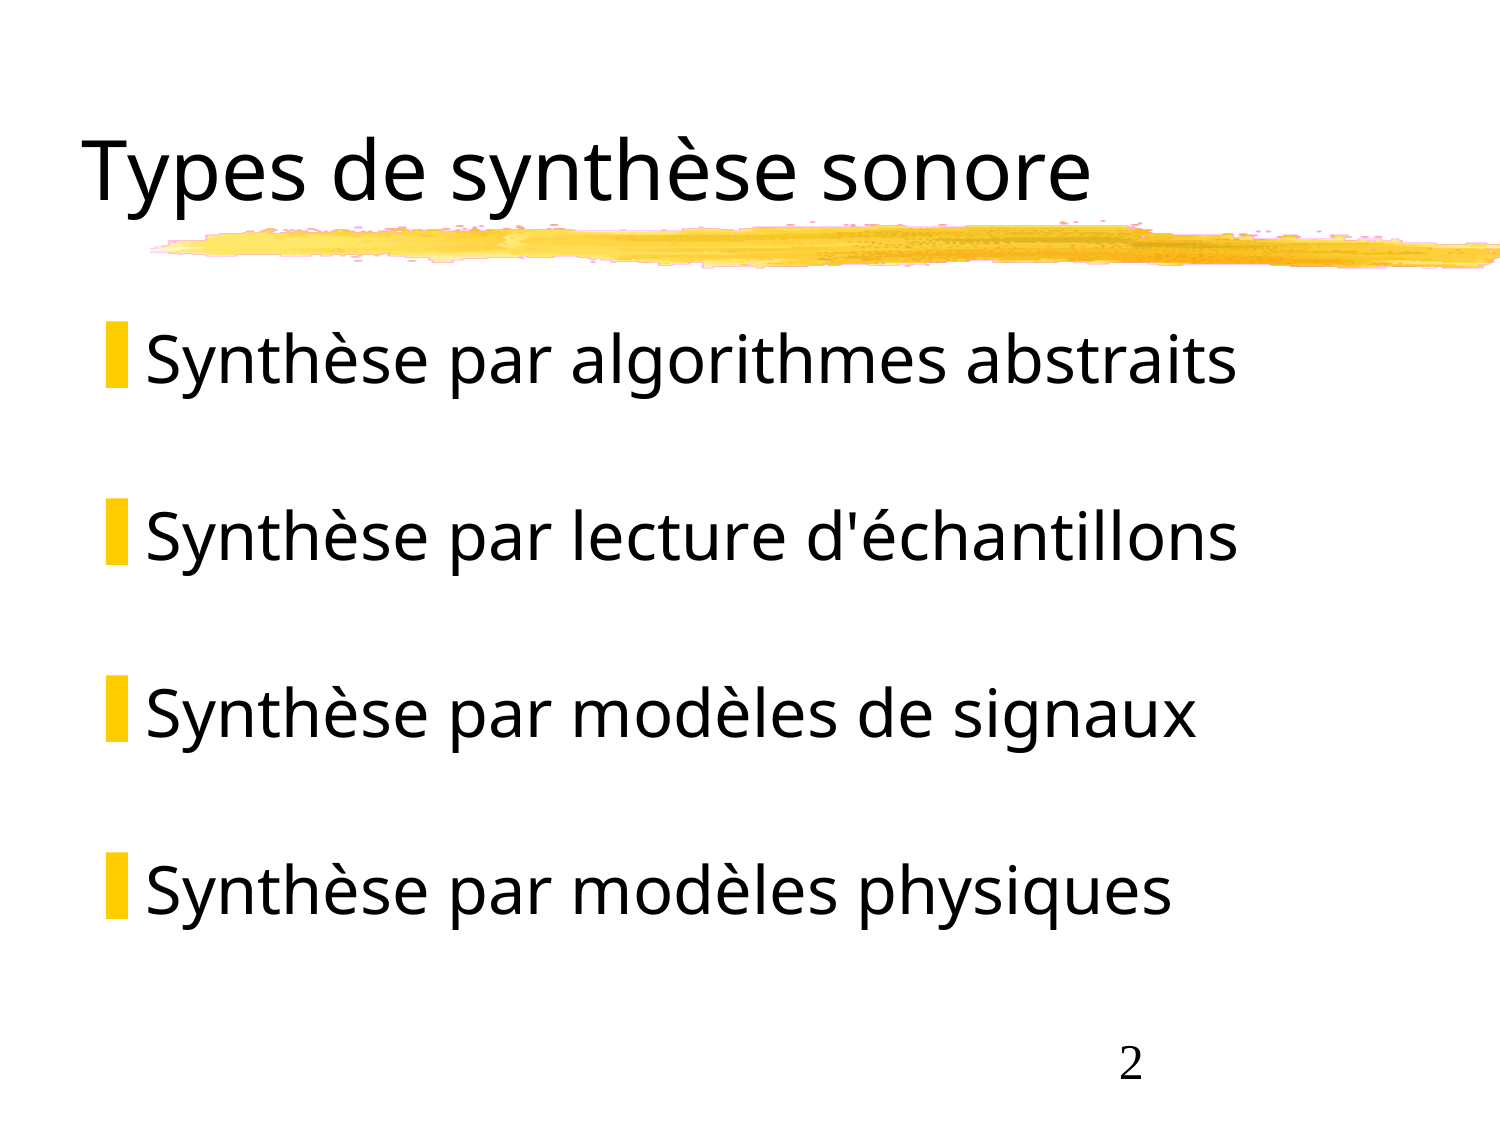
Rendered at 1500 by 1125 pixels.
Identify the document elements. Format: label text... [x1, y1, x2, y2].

picture [150, 215, 1500, 279]
list Synthèse par algorithmes abstraits Synthèse par lecture d'échantillons Synthèse par modèles de signaux Synthèse par modèles physiques [74, 309, 1417, 994]
title Types de synthèse sonore [66, 0, 1342, 225]
